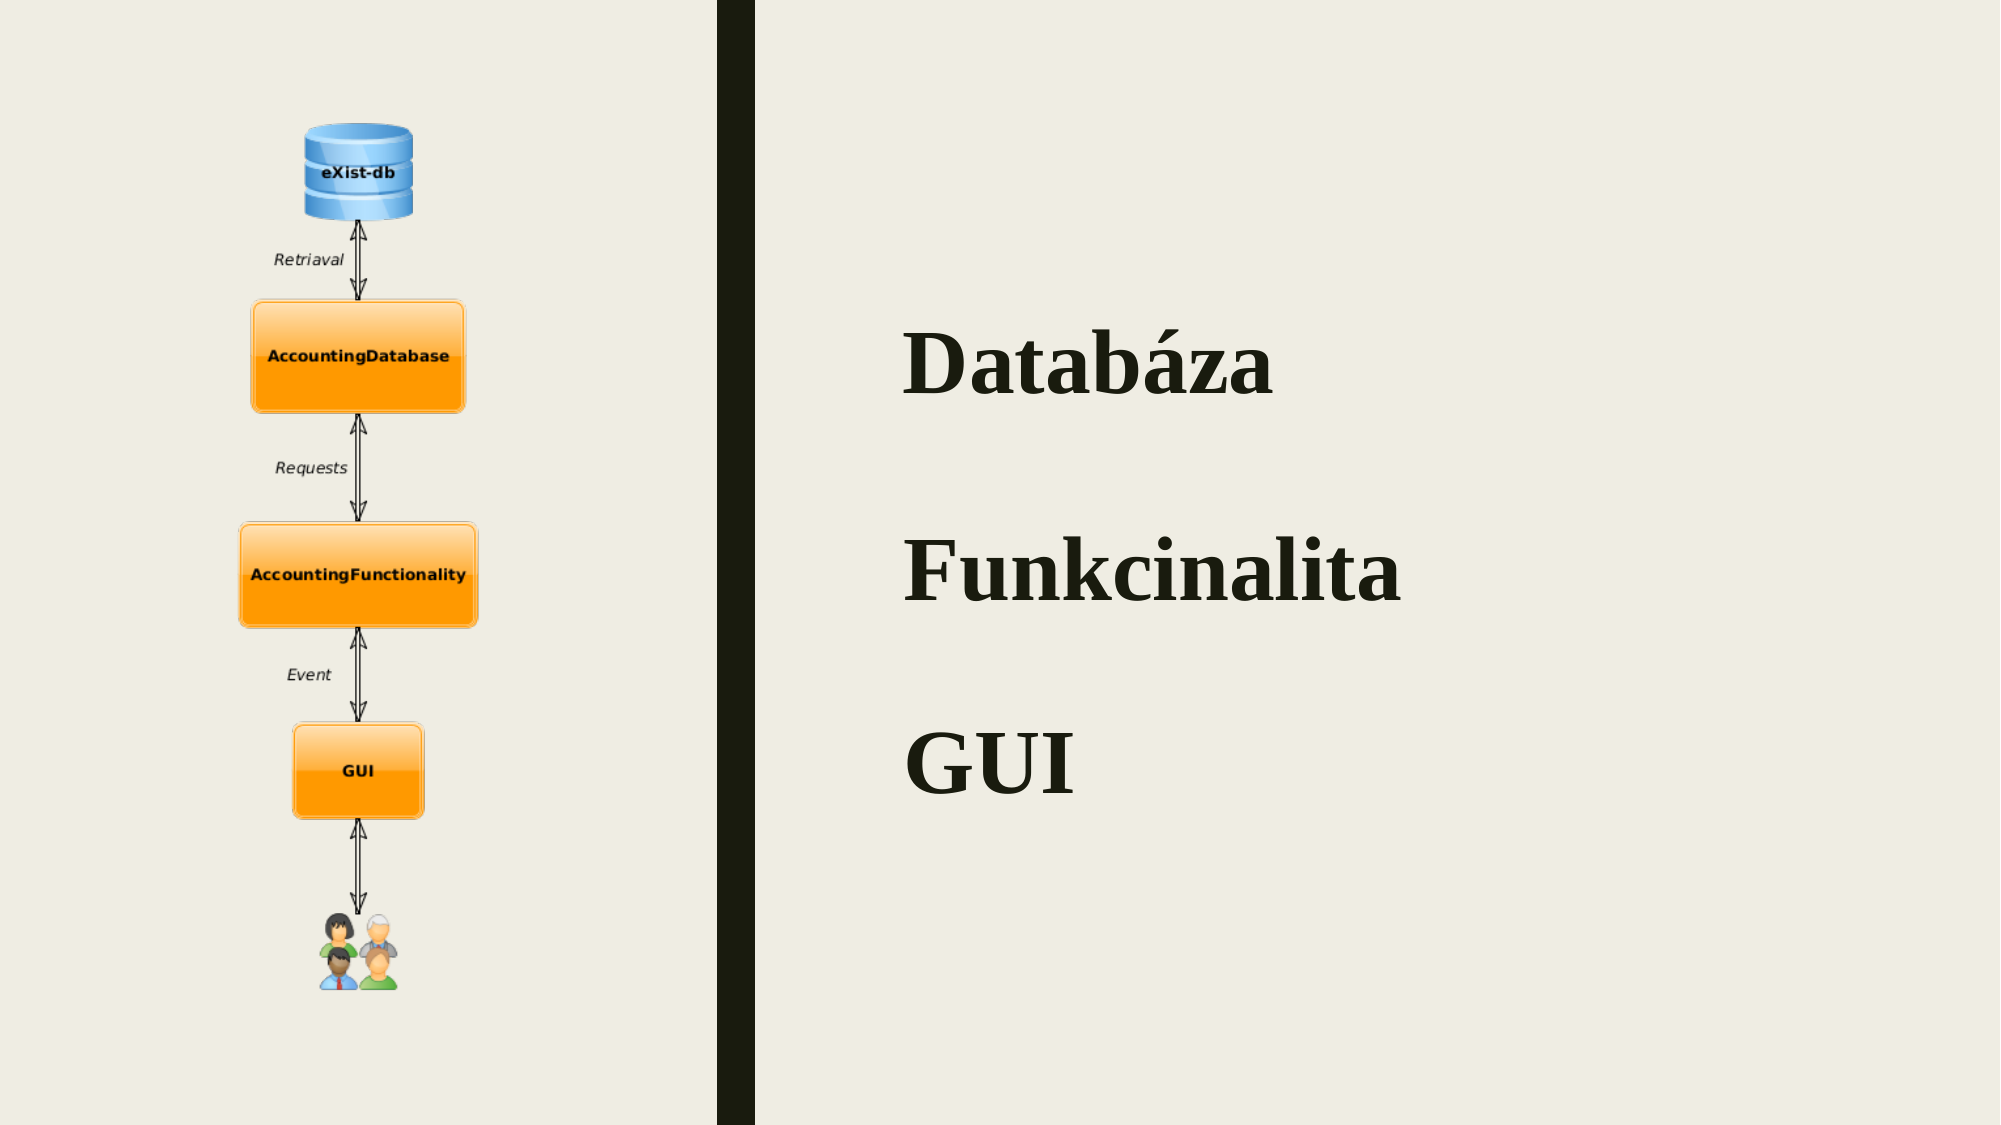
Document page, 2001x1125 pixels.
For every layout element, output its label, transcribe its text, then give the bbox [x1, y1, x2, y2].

title Databáza [887, 307, 1588, 434]
text_box [0, 0, 2000, 1125]
text_box GUI [888, 707, 1589, 834]
text_box Funkcinalita [888, 514, 1589, 641]
picture [218, 104, 498, 1020]
